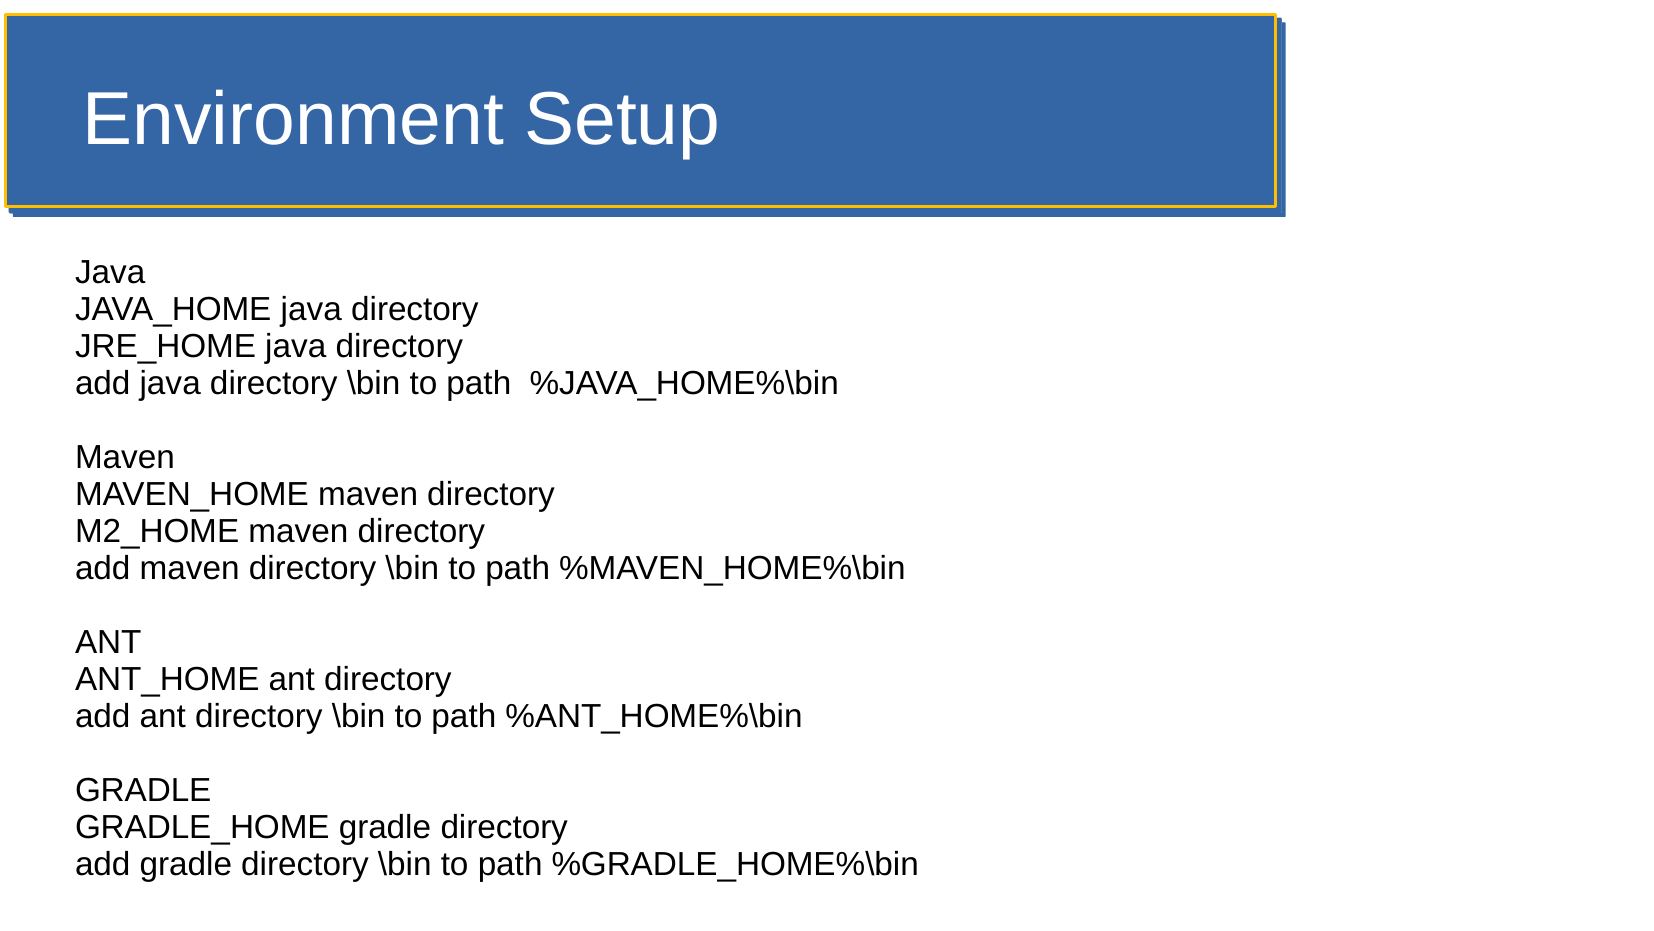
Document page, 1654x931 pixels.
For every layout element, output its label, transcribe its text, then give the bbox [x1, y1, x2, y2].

title Environment Setup [82, 44, 1235, 192]
subtitle Java JAVA_HOME java directory JRE_HOME java directory add java directory \bin to path %JAVA_HOME%\bin Maven MAVEN_HOME maven directory M2_HOME maven directory add maven directory \bin to path %MAVEN_HOME%\bin ANT ANT_HOME ant directory add ant directory \bin to path %ANT_HOME%\bin GRADLE GRADLE_HOME gradle directory add gradle directory \bin to path %GRADLE_HOME%\bin [75, 236, 1552, 901]
